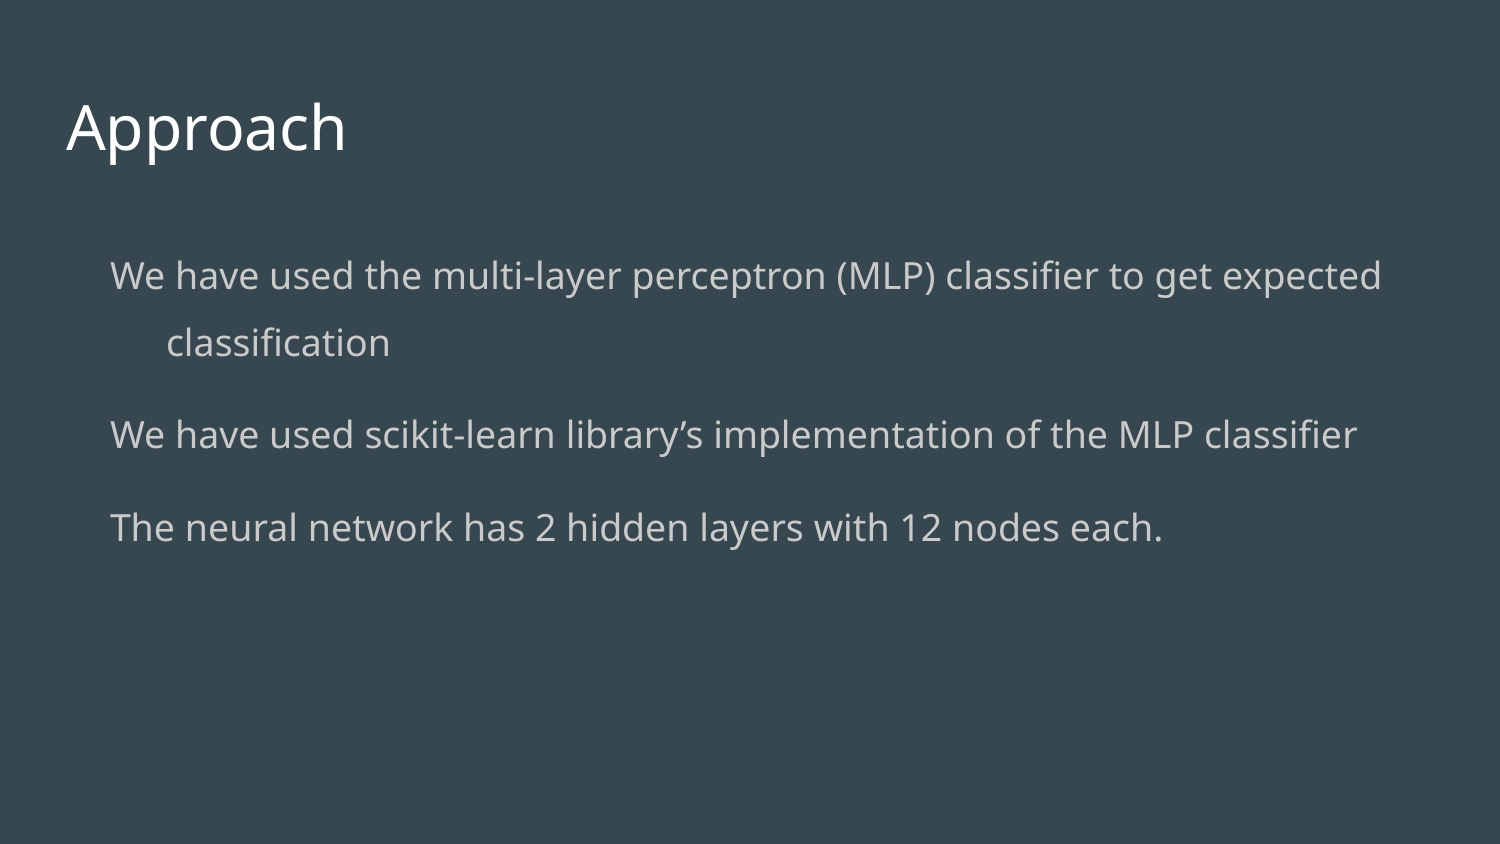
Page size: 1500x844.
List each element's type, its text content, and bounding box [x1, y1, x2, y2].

title Approach [51, 72, 1449, 167]
list We have used the multi-layer perceptron (MLP) classifier to get expected classification We have used scikit-learn library’s implementation of the MLP classifier The neural network has 2 hidden layers with 12 nodes each. [76, 214, 1474, 785]
